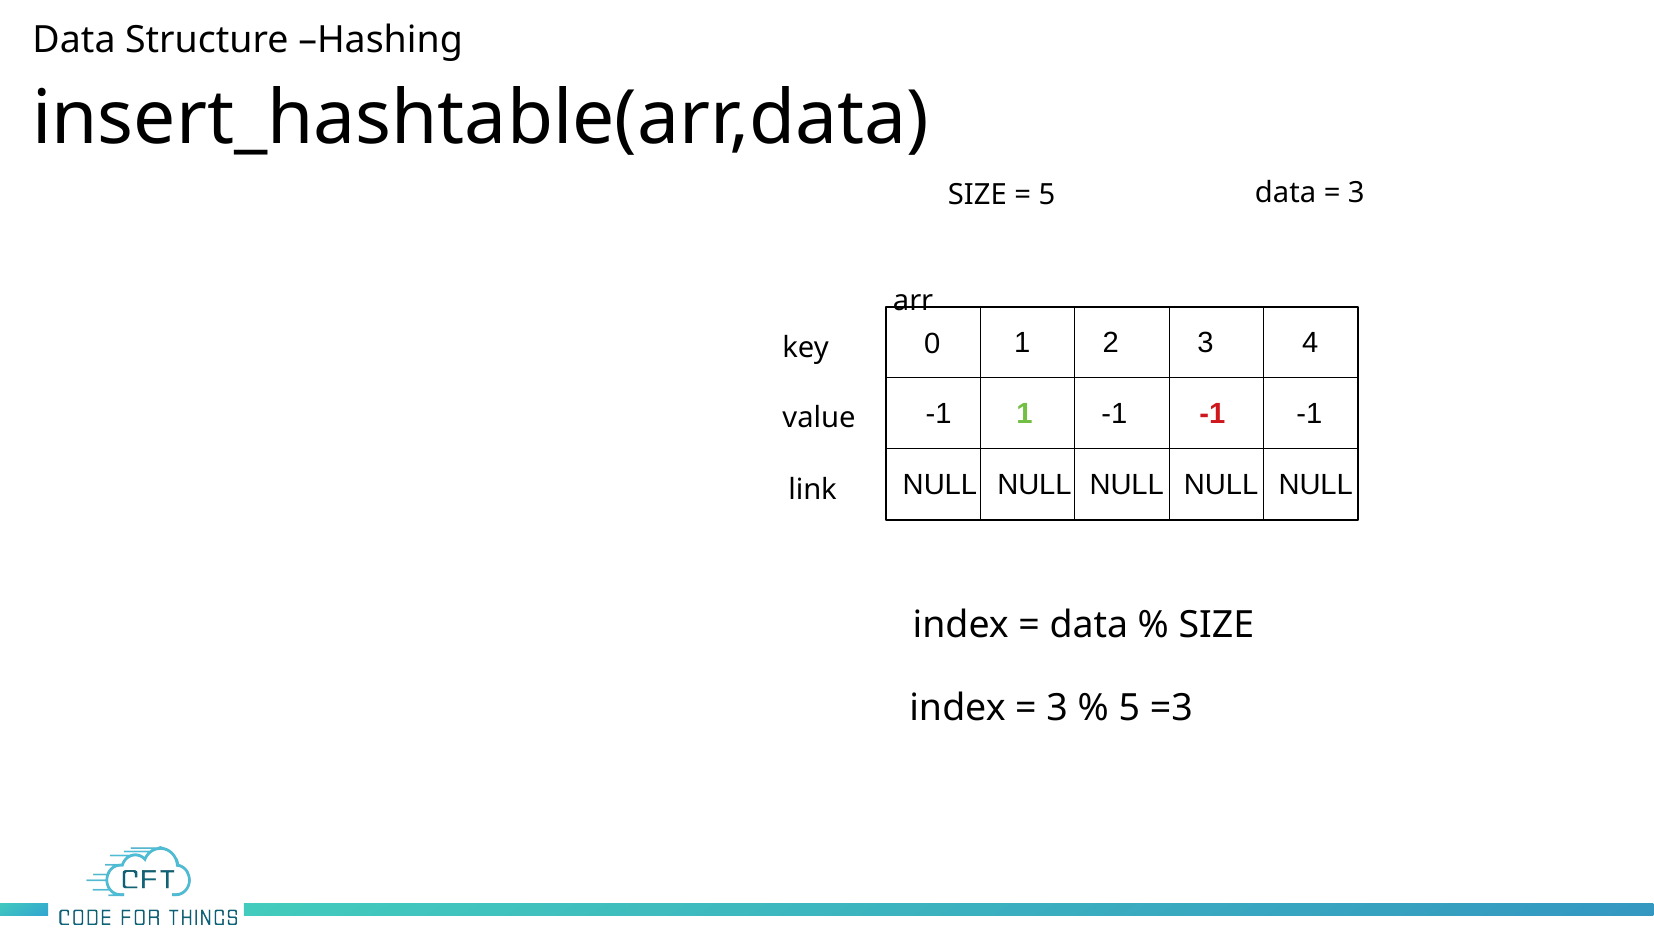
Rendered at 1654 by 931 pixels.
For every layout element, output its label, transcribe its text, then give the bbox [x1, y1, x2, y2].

text_box [1170, 307, 1263, 377]
text_box 1 [999, 318, 1046, 367]
text_box 2 [1087, 318, 1134, 367]
text_box link [773, 460, 863, 510]
text_box 0 [909, 319, 956, 368]
text_box key [767, 318, 910, 403]
text_box index = data % SIZE [897, 590, 1315, 649]
text_box [1075, 307, 1169, 377]
text_box 1 [1001, 389, 1058, 438]
text_box [1264, 509, 1359, 520]
text_box [1264, 307, 1359, 377]
text_box -1 [1281, 389, 1338, 438]
text_box NULL [982, 460, 1074, 508]
text_box 3 [1182, 318, 1229, 367]
text_box [981, 508, 1074, 520]
text_box [885, 473, 980, 520]
text_box -1 [910, 389, 967, 438]
text_box [1075, 508, 1169, 520]
text_box [1075, 449, 1169, 460]
text_box [981, 307, 1074, 377]
text_box NULL [1169, 460, 1263, 508]
text_box [898, 378, 980, 448]
text_box [981, 449, 1074, 460]
text_box [1170, 449, 1263, 460]
text_box -1 [1184, 389, 1241, 438]
text_box 4 [1287, 318, 1334, 367]
text_box NULL [1263, 460, 1368, 509]
text_box arr [878, 272, 1056, 322]
text_box index = 3 % 5 =3 [894, 673, 1258, 732]
text_box [910, 322, 980, 377]
title Data Structure –Hashing insert_hashtable(arr,data) [32, 12, 1184, 166]
text_box [1170, 378, 1263, 448]
text_box [981, 378, 1074, 448]
text_box [1170, 508, 1263, 520]
text_box [1264, 449, 1359, 460]
text_box NULL [887, 460, 993, 509]
text_box value [767, 389, 898, 473]
text_box SIZE = 5 [933, 165, 1111, 215]
text_box NULL [1074, 460, 1169, 508]
picture [59, 846, 237, 925]
text_box data = 3 [1240, 163, 1418, 213]
text_box [898, 449, 980, 460]
text_box [1264, 378, 1359, 448]
text_box -1 [1086, 389, 1143, 438]
text_box [1075, 378, 1169, 448]
